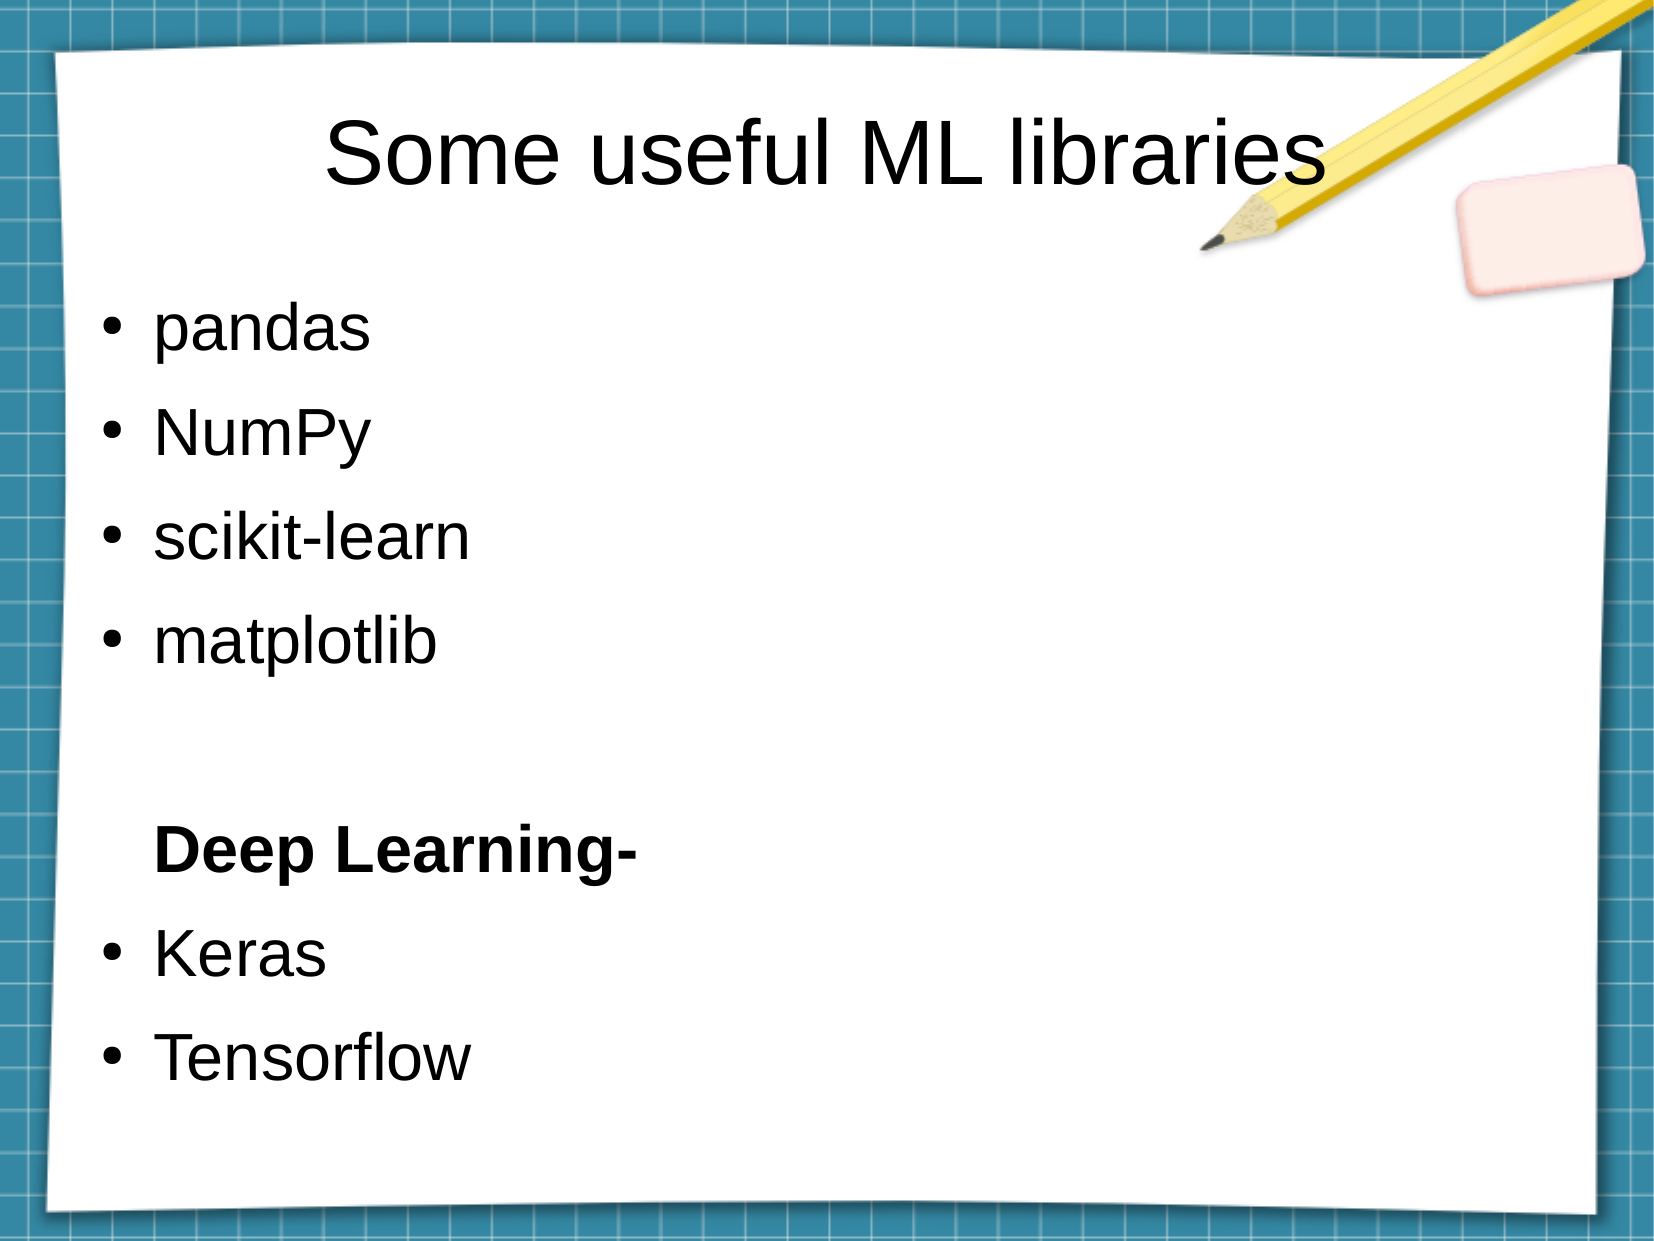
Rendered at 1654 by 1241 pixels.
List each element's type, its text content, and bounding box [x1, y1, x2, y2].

picture [0, 0, 1654, 1241]
title Some useful ML libraries [82, 49, 1571, 257]
list pandas NumPy scikit-learn matplotlib Deep Learning- Keras Tensorflow [82, 290, 1571, 1158]
